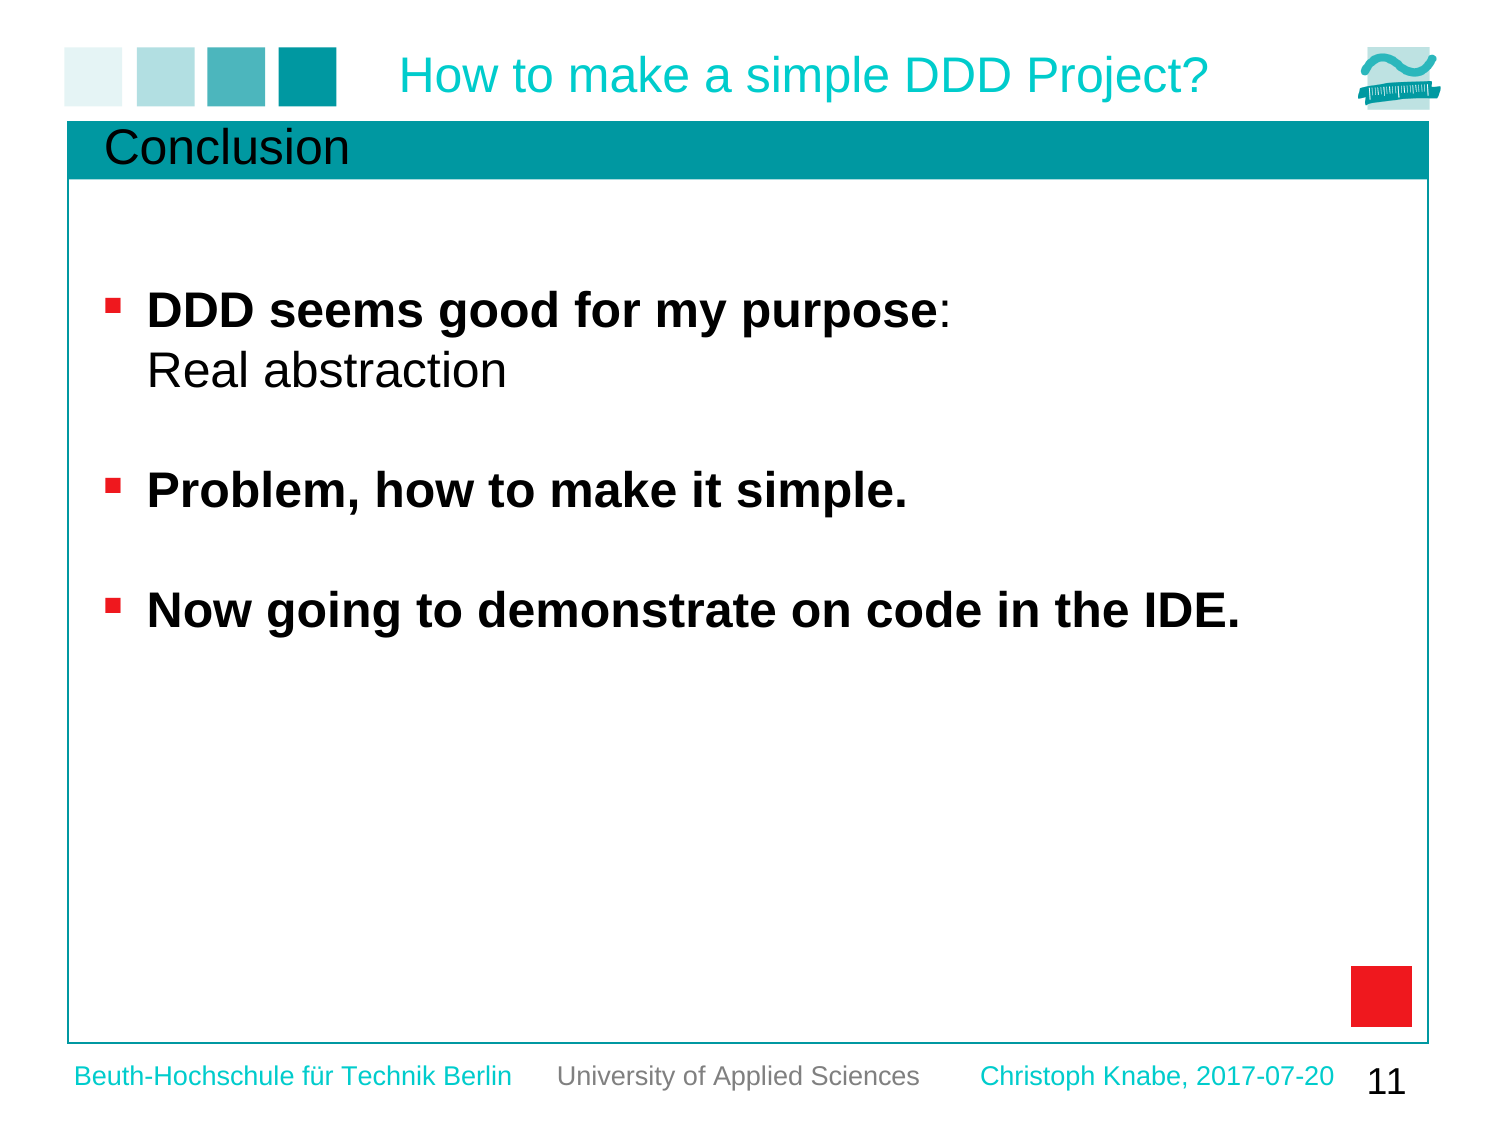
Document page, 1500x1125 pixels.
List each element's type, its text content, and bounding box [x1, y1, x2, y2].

text_box DDD seems good for my purpose: Real abstraction Problem, how to make it simple. Now going to demonstrate on code in the IDE. [90, 224, 1397, 645]
picture [1358, 47, 1441, 110]
text_box Conclusion [89, 106, 1418, 182]
